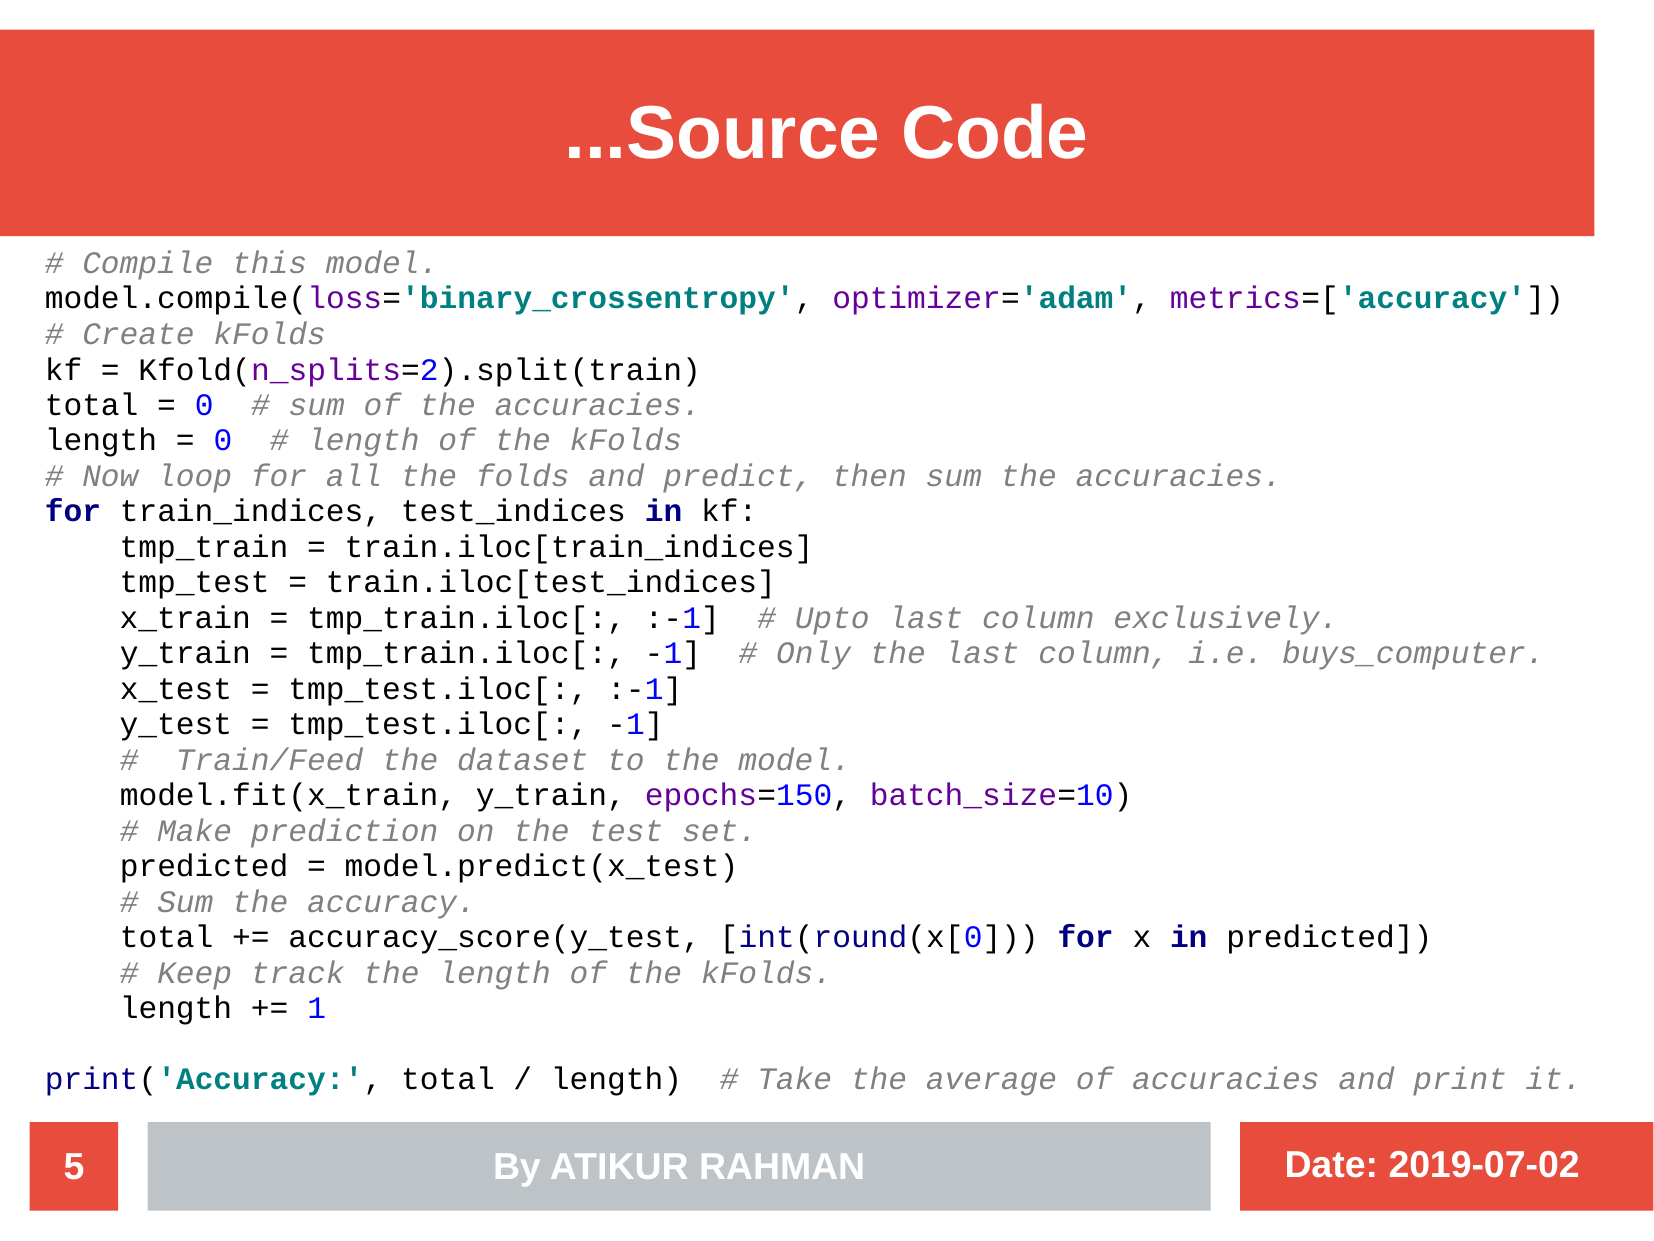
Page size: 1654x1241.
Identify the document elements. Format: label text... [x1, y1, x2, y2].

text_box # Compile this model. model.compile(loss='binary_crossentropy', optimizer='adam', metrics=['accuracy']) # Create kFolds kf = Kfold(n_splits=2).split(train) total = 0 # sum of the accuracies. length = 0 # length of the kFolds # Now loop for all the folds and predict, then sum the accuracies. for train_indices, test_indices in kf: tmp_train = train.iloc[train_indices] tmp_test = train.iloc[test_indices] x_train = tmp_train.iloc[:, :-1] # Upto last column exclusively. y_train = tmp_train.iloc[:, -1] # Only the last column, i.e. buys_computer. x_test = tmp_test.iloc[:, :-1] y_test = tmp_test.iloc[:, -1] # Train/Feed the dataset to the model. model.fit(x_train, y_train, epochs=150, batch_size=10) # Make prediction on the test set. predicted = model.predict(x_test) # Sum the accuracy. total += accuracy_score(y_test, [int(round(x[0])) for x in predicted]) # Keep track the length of the kFolds. length += 1 print('Accuracy:', total / length) # Take the average of accuracies and print it. [30, 240, 1635, 1143]
title ...Source Code [266, 59, 1388, 207]
